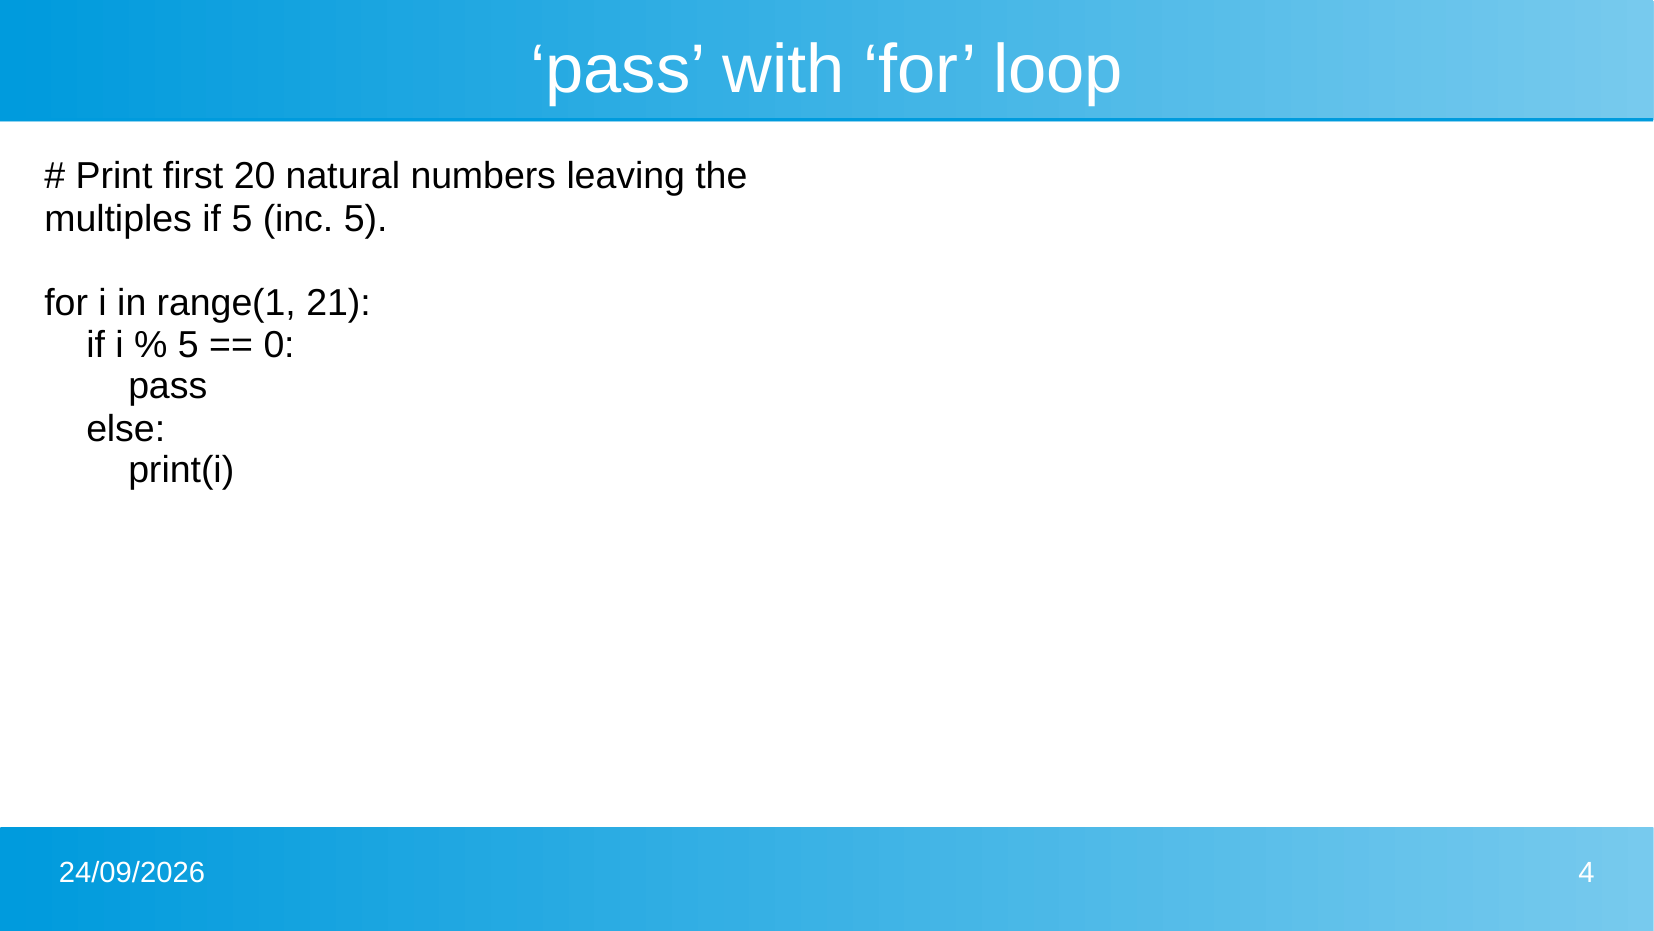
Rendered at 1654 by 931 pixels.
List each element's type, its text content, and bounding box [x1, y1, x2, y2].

text_box # Print first 20 natural numbers leaving the multiples if 5 (inc. 5). for i in range(1, 21): if i % 5 == 0: pass else: print(i) [29, 147, 827, 499]
title ‘pass’ with ‘for’ loop [59, 29, 1595, 108]
